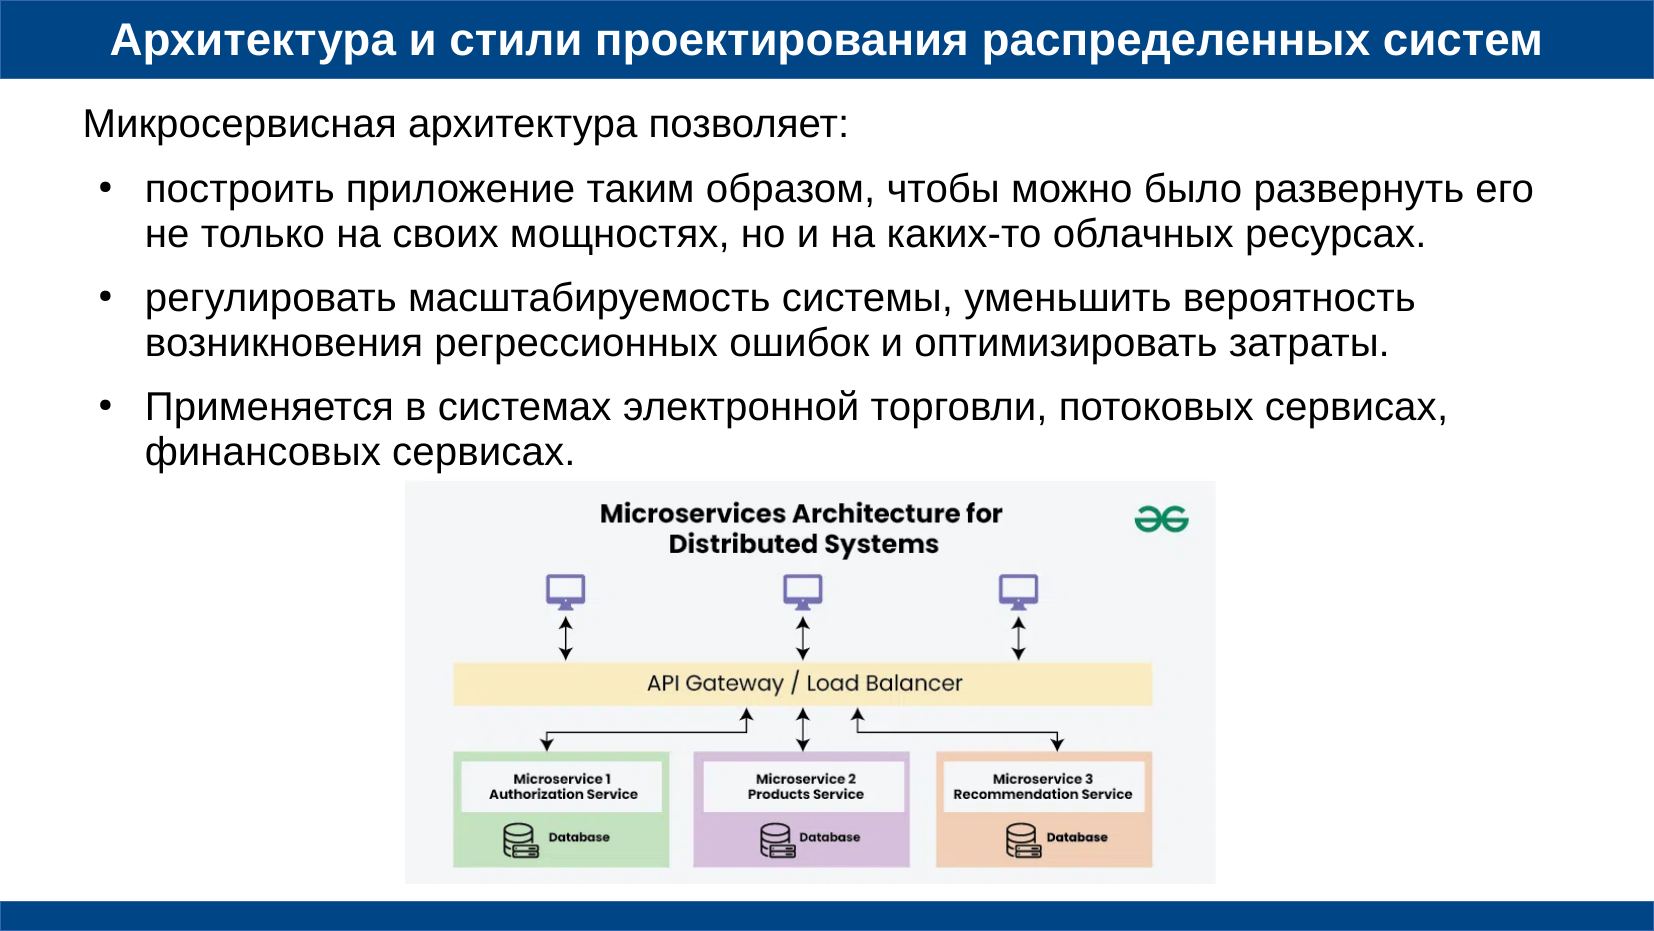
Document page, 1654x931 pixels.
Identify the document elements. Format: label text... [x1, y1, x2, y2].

picture [405, 479, 1216, 886]
title Архитектура и стили проектирования распределенных систем [0, 0, 1654, 79]
list Микросервисная архитектура позволяет: построить приложение таким образом, чтобы можно было развернуть его не только на своих мощностях, но и на каких-то облачных ресурсах. регулировать масштабируемость системы, уменьшить вероятность возникновения регрессионных ошибок и оптимизировать затраты. Применяется в системах электронной торговли, потоковых сервисах, финансовых сервисах. [82, 101, 1571, 481]
